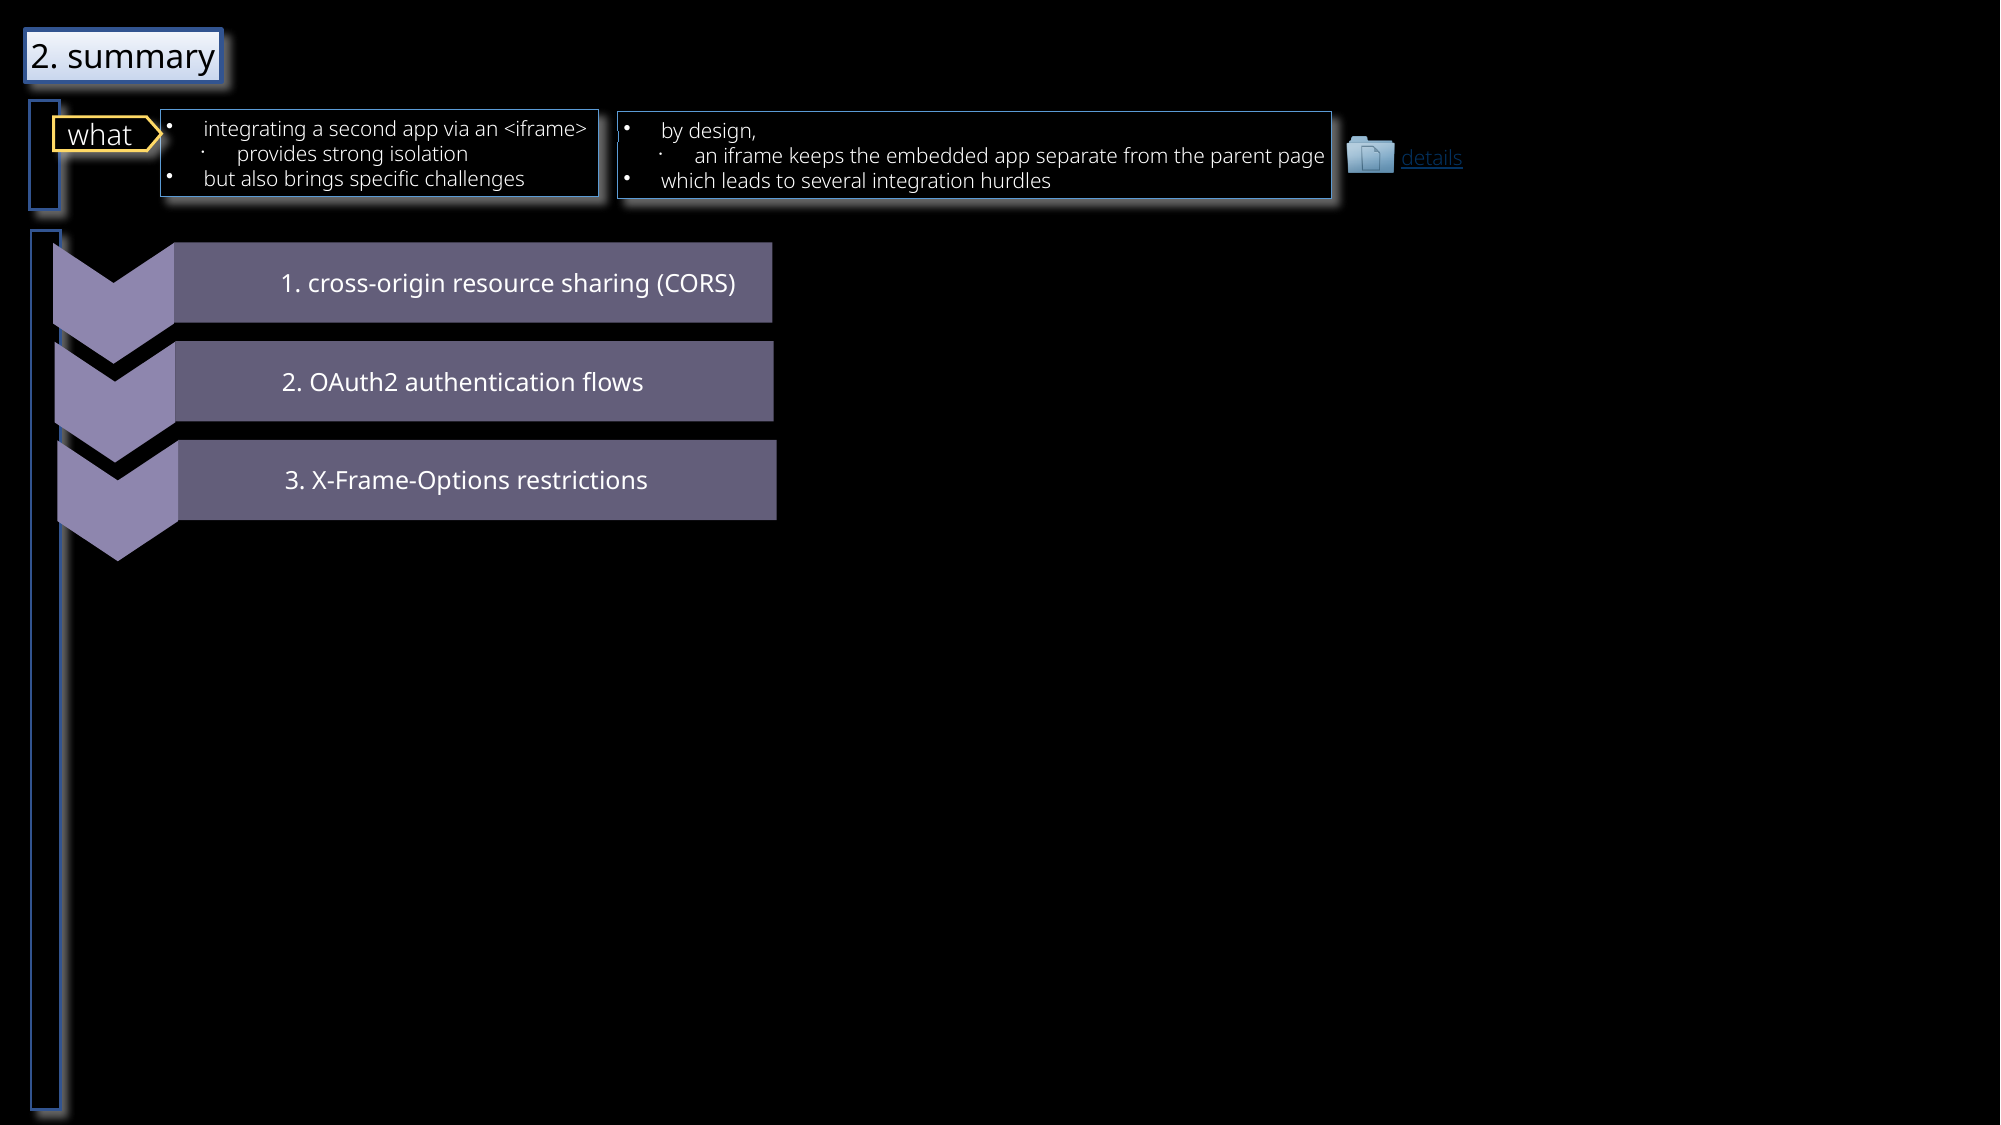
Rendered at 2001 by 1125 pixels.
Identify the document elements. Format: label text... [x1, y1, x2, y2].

picture [1346, 129, 1395, 179]
text_box [31, 230, 179, 1110]
text_box what [53, 116, 162, 151]
text_box 1. cross-origin resource sharing (CORS) [174, 242, 773, 323]
title 2. summary [29, 29, 217, 82]
text_box 3. X-Frame-Options restrictions [178, 439, 777, 521]
text_box by design, an iframe keeps the embedded app separate from the parent page which leads to several integration hurdles [617, 111, 1332, 199]
text_box integrating a second app via an <iframe> provides strong isolation but also brings specific challenges [160, 109, 599, 197]
text_box 2. OAuth2 authentication flows [176, 341, 774, 422]
text_box details [1401, 144, 1463, 167]
text_box details [1401, 169, 1463, 174]
text_box [29, 100, 60, 210]
